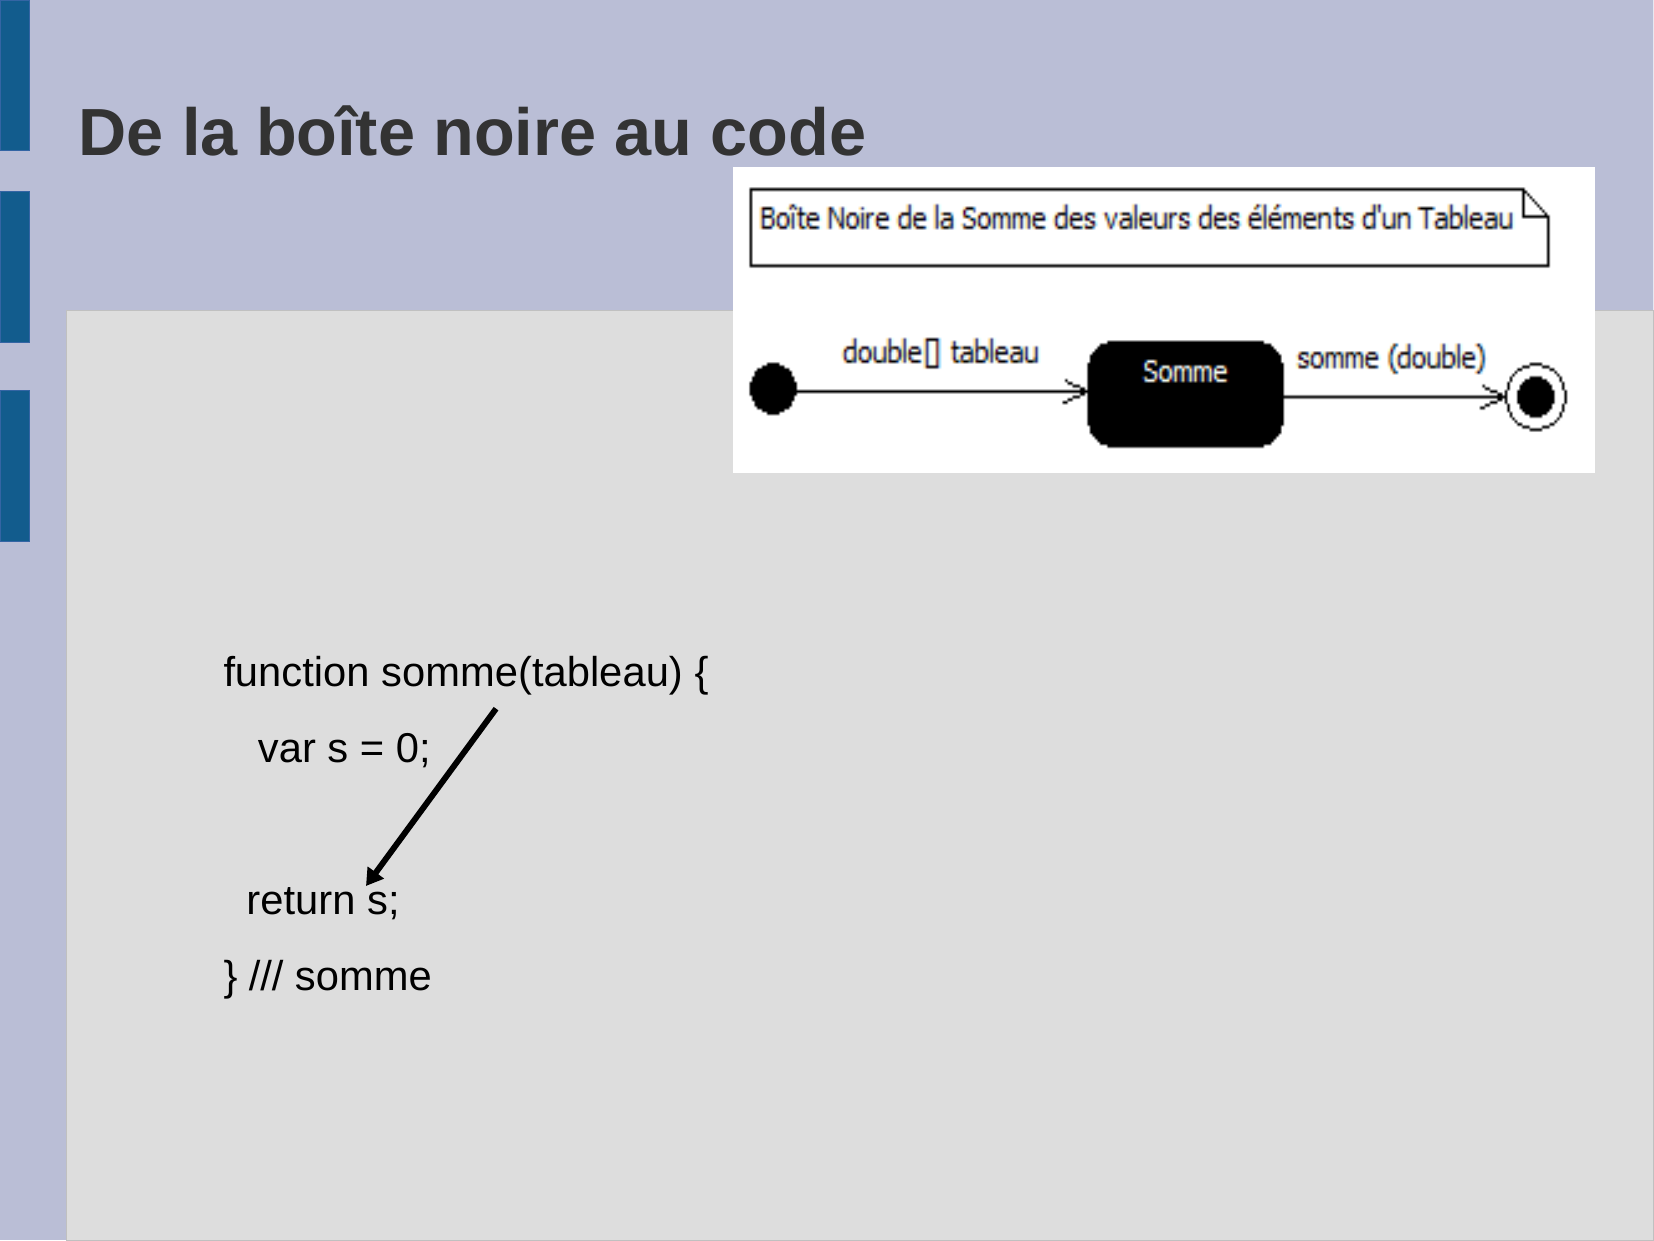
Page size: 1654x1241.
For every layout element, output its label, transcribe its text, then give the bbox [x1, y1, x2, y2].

title De la boîte noire au code [78, 29, 1524, 237]
picture [733, 167, 1595, 473]
list function somme(tableau) { var s = 0; return s; } /// somme [152, 344, 1534, 1182]
